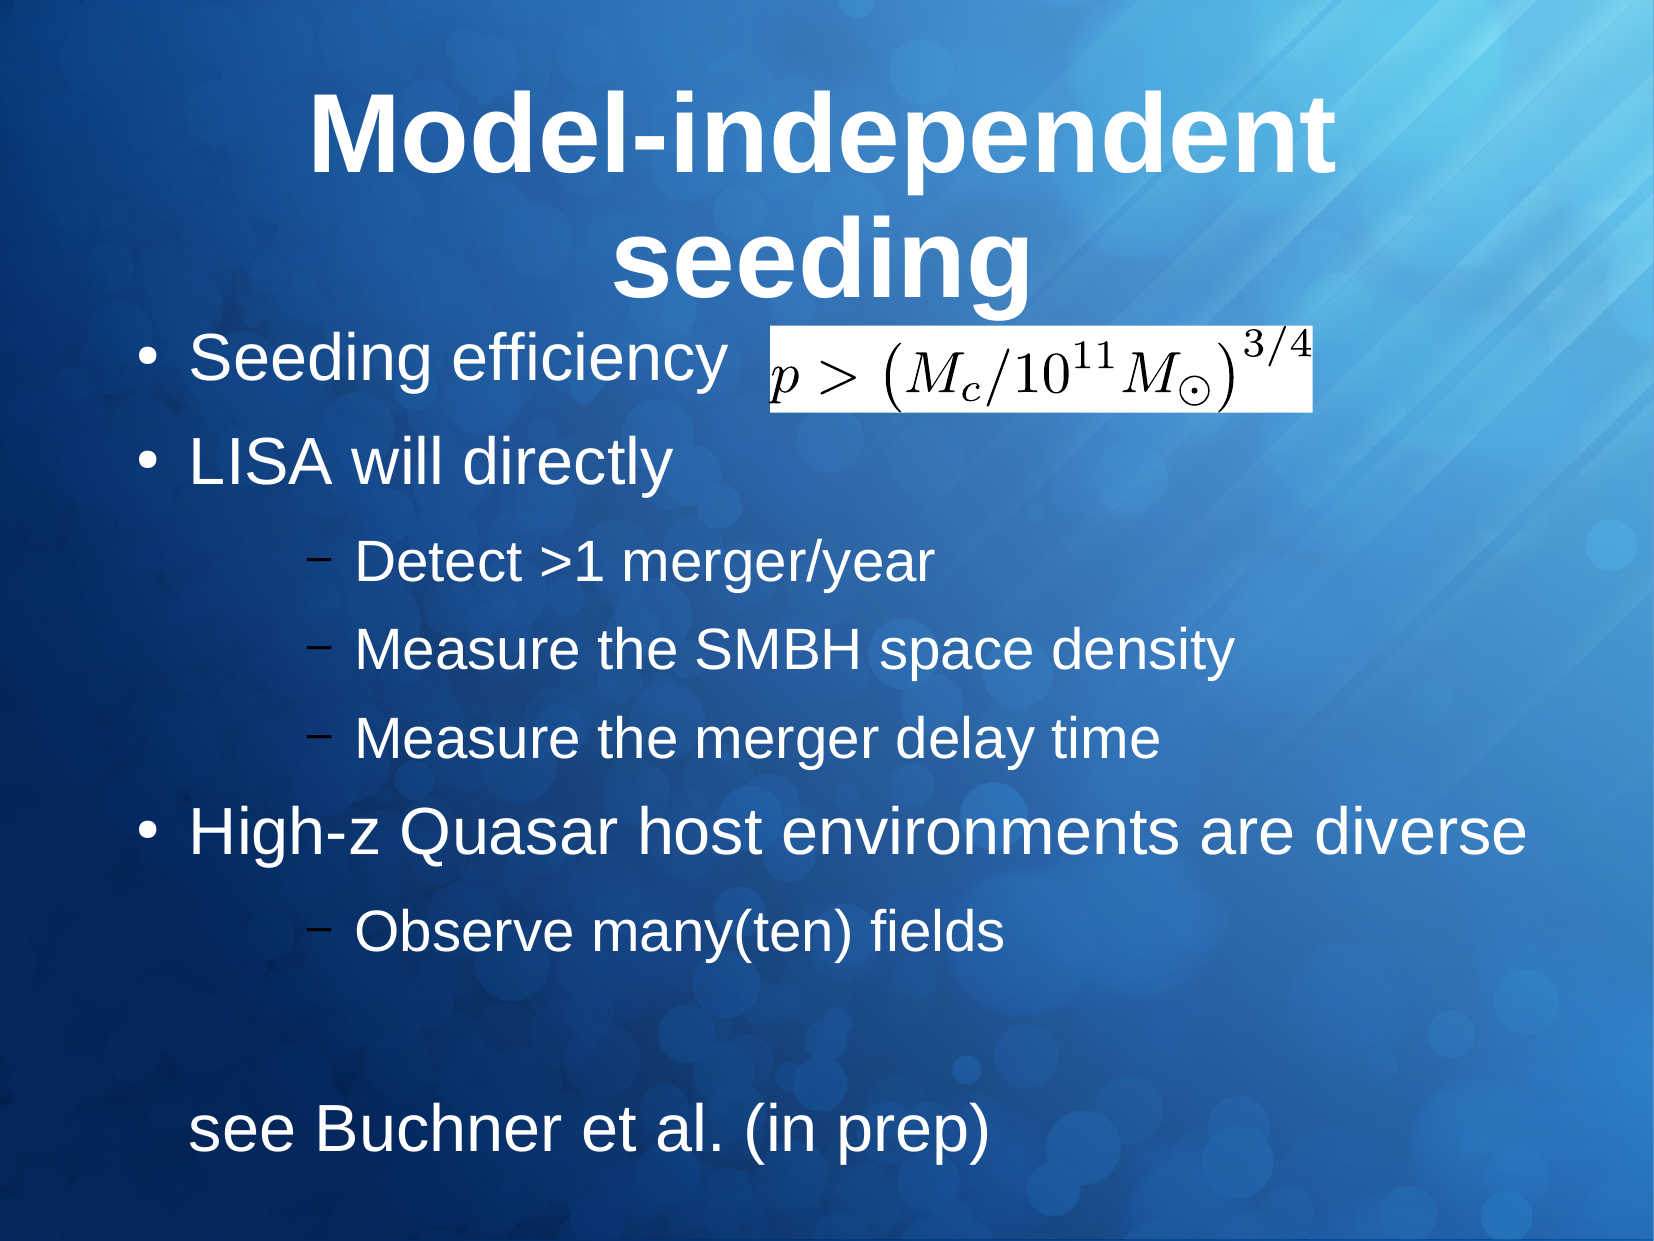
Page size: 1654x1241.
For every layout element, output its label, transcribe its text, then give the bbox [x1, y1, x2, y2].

title Model-independent seeding [94, 35, 1552, 358]
picture [0, 0, 1654, 1241]
list Seeding efficiency LISA will directly Detect >1 merger/year Measure the SMBH space density Measure the merger delay time High-z Quasar host environments are diverse Observe many(ten) fields see Buchner et al. (in prep) [118, 319, 1571, 1167]
text_box [768, 325, 1313, 413]
